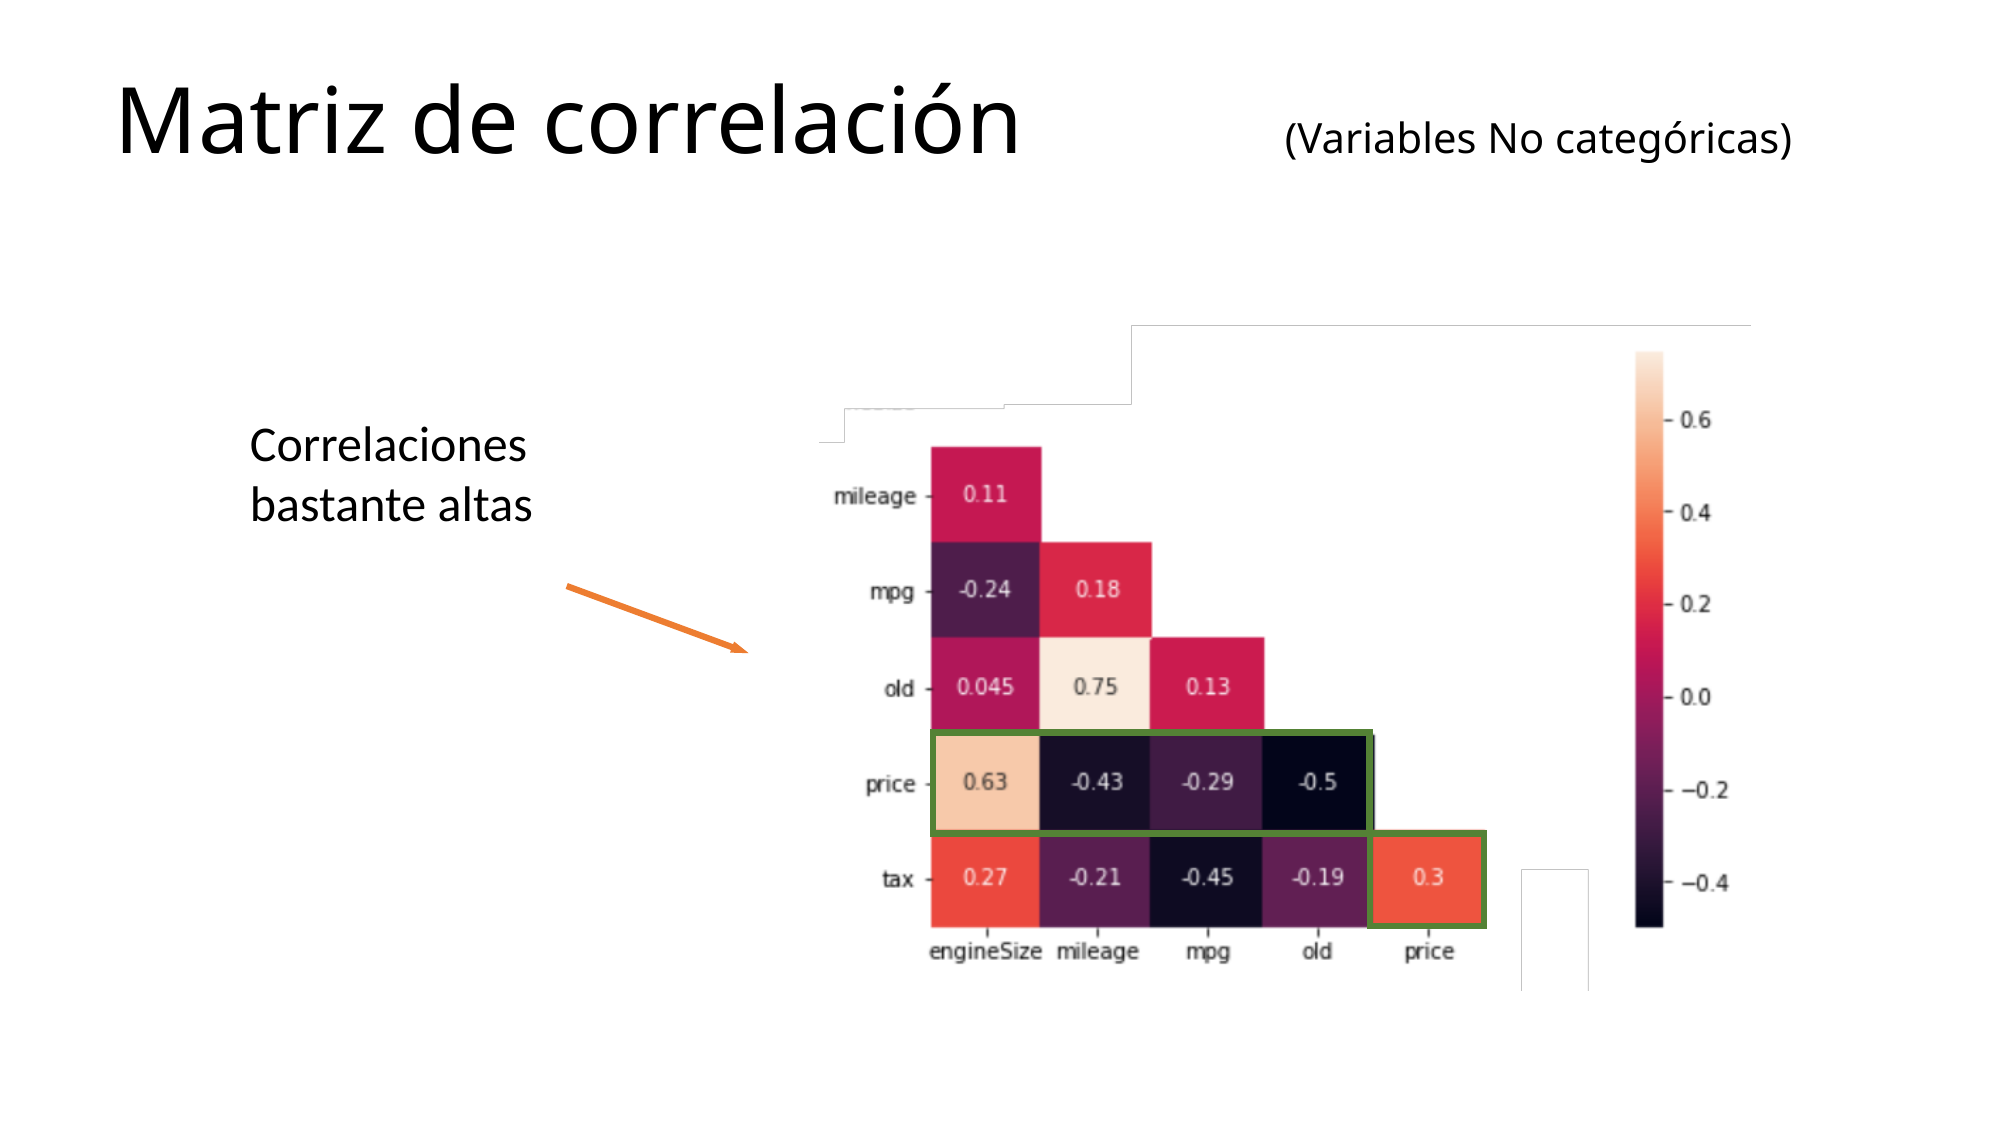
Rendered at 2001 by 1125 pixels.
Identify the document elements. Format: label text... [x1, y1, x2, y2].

picture [819, 248, 1751, 992]
text_box Correlaciones bastante altas [235, 404, 576, 541]
text_box Matriz de correlación (Variables No categóricas) [99, 15, 1825, 233]
